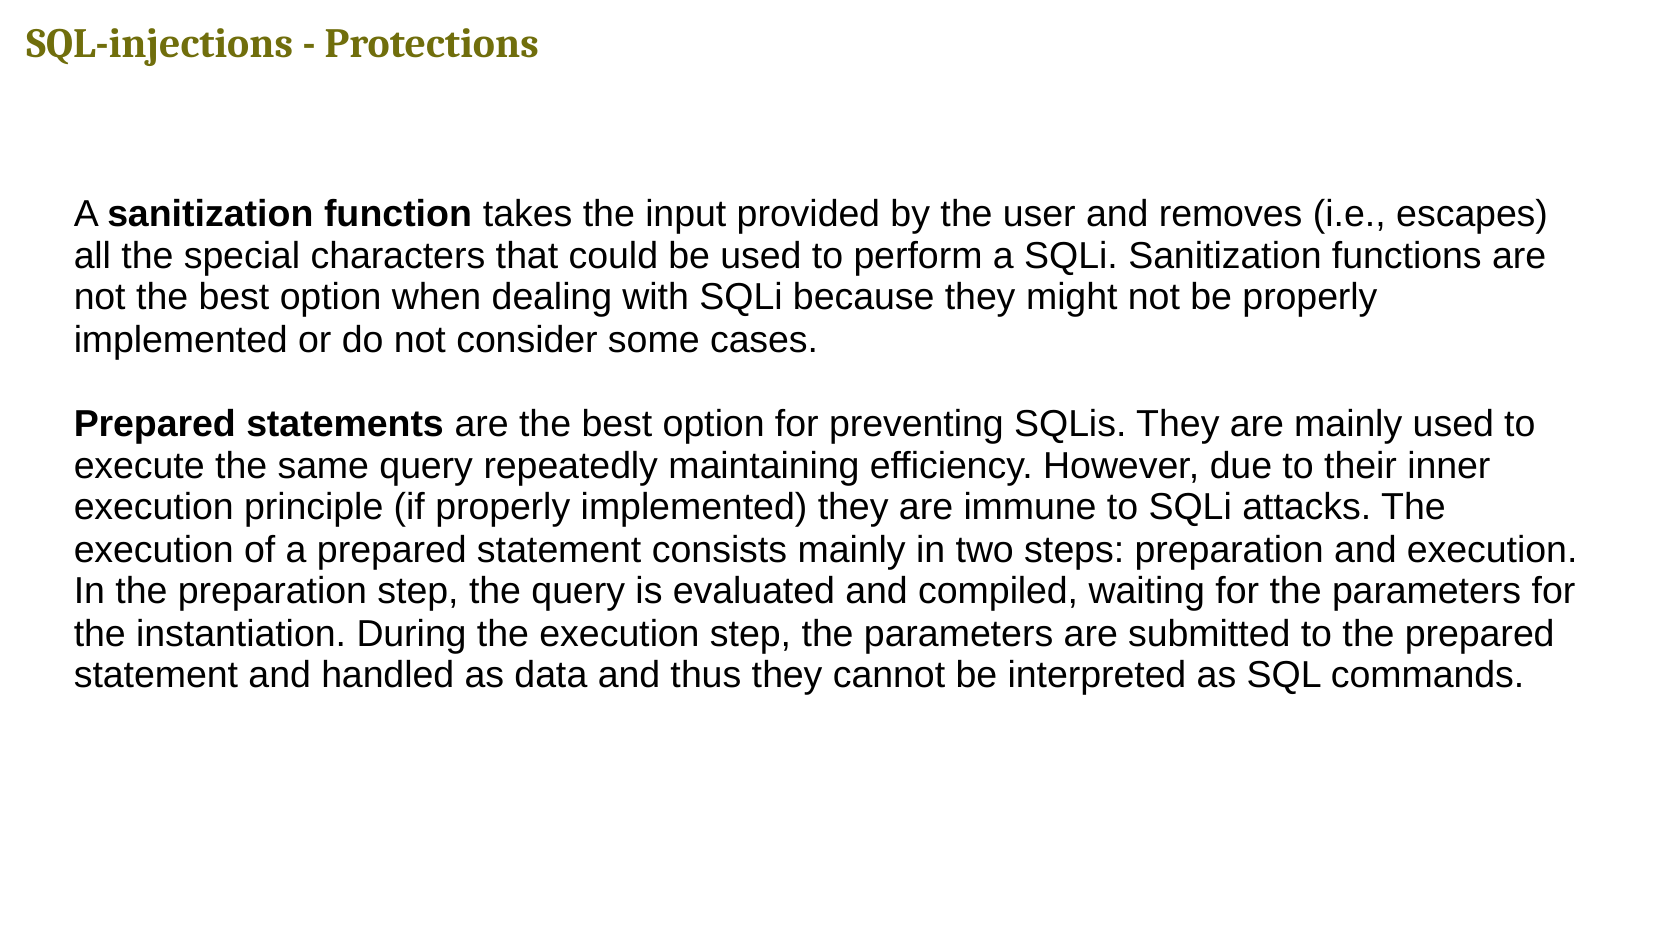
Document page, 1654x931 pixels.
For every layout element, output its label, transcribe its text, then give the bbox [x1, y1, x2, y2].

text_box A sanitization function takes the input provided by the user and removes (i.e., escapes) all the special characters that could be used to perform a SQLi. Sanitization functions are not the best option when dealing with SQLi because they might not be properly implemented or do not consider some cases. Prepared statements are the best option for preventing SQLis. They are mainly used to execute the same query repeatedly maintaining efficiency. However, due to their inner execution principle (if properly implemented) they are immune to SQLi attacks. The execution of a prepared statement consists mainly in two steps: preparation and execution. In the preparation step, the query is evaluated and compiled, waiting for the parameters for the instantiation. During the execution step, the parameters are submitted to the prepared statement and handled as data and thus they cannot be interpreted as SQL commands. [59, 184, 1606, 704]
text_box SQL-injections - Protections [11, 12, 1193, 77]
